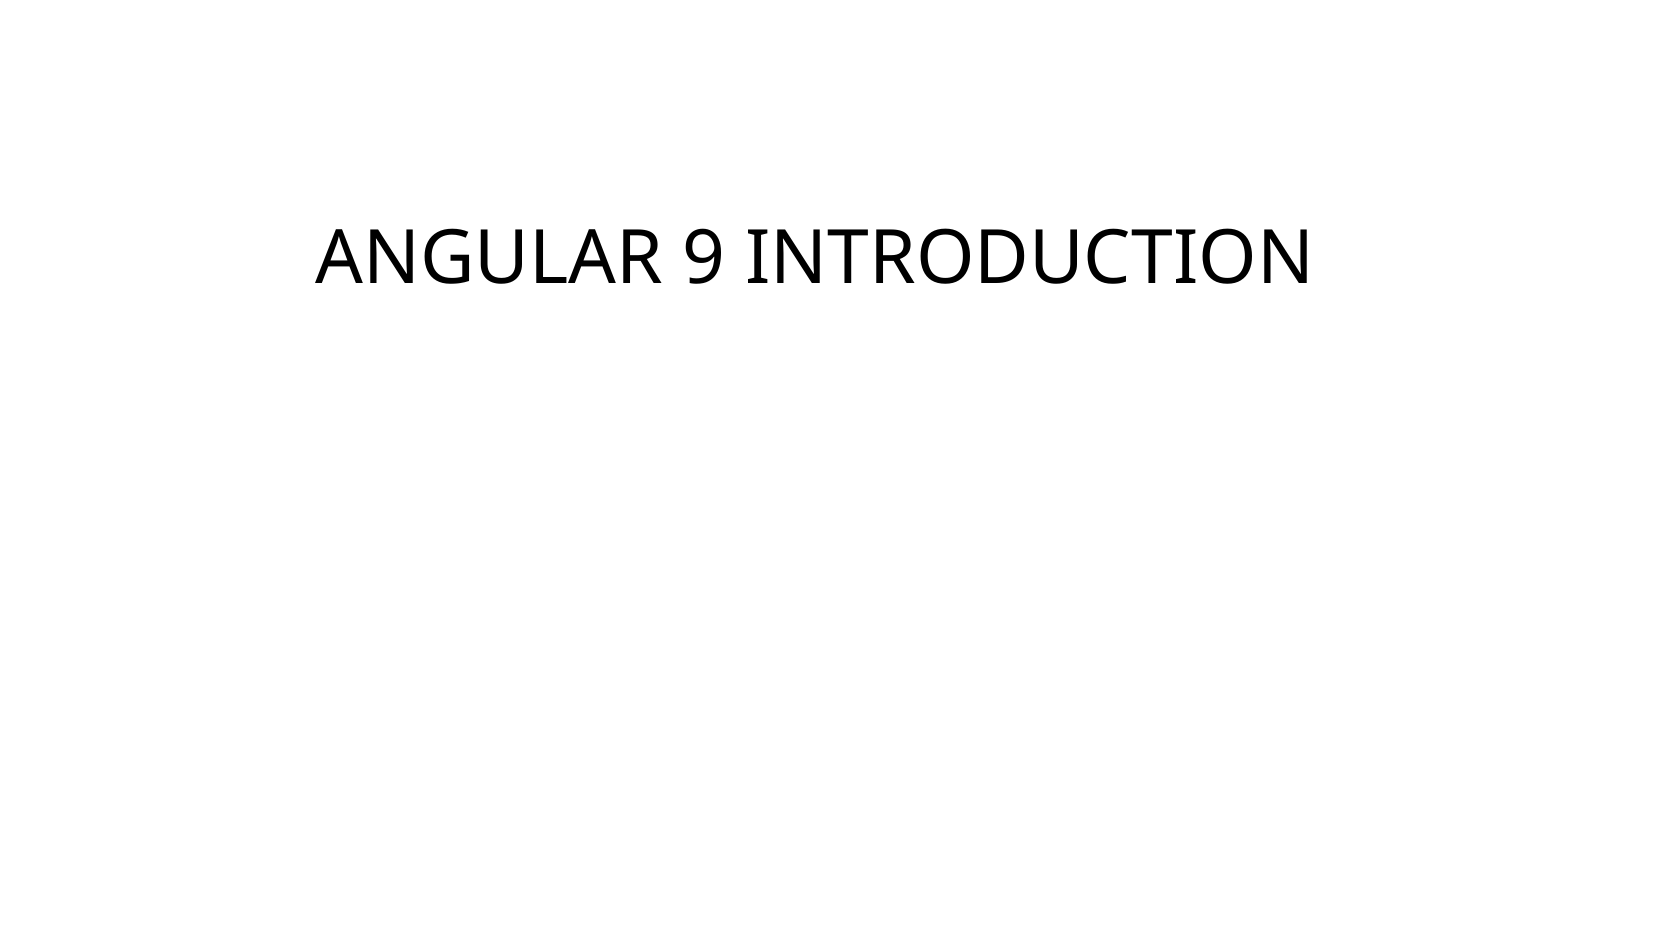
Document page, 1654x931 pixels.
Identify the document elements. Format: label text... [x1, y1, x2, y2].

title ANGULAR 9 INTRODUCTION [70, 177, 1559, 333]
